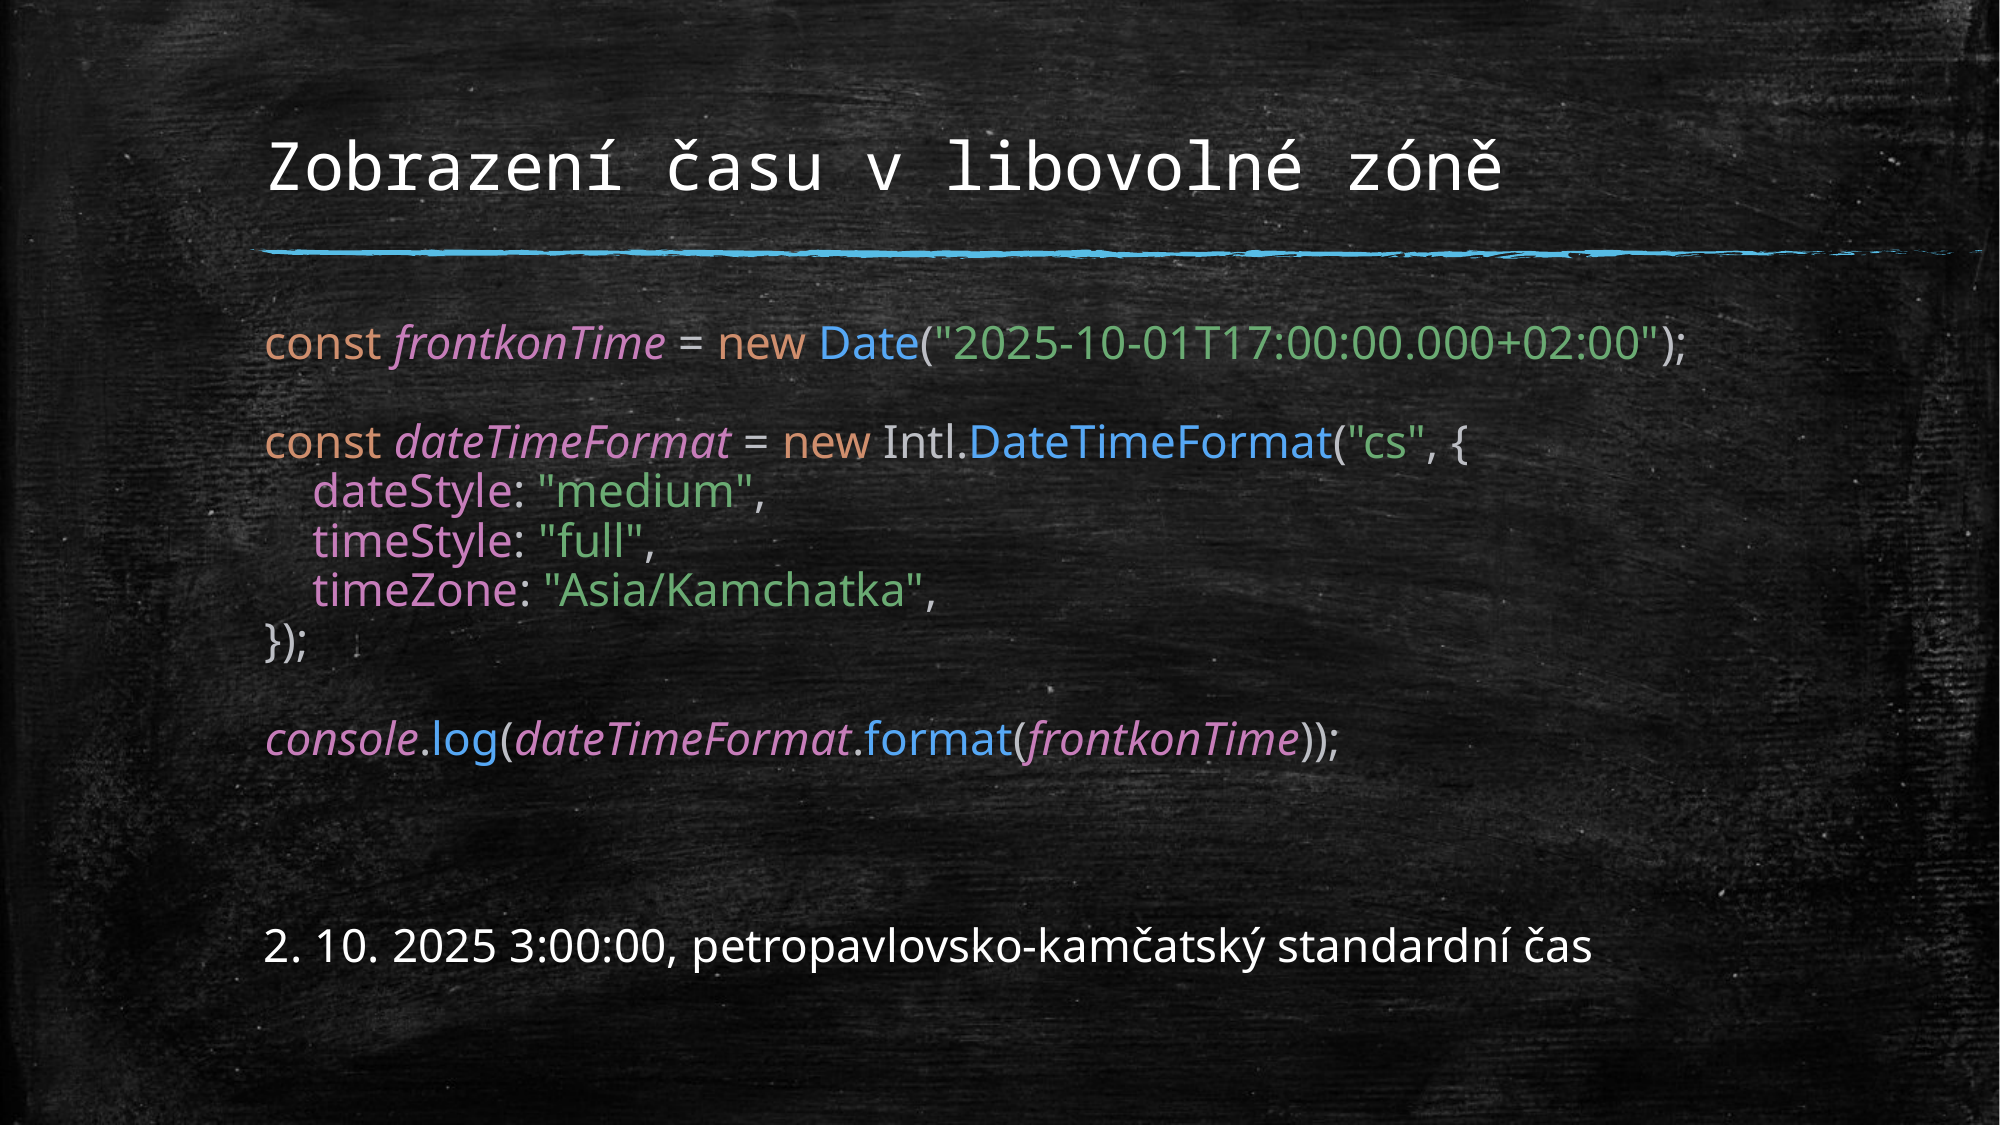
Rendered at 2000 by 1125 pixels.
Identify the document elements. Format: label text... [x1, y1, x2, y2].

picture [0, 0, 2000, 1125]
list 2. 10. 2025 3:00:00, petropavlovsko-kamčatský standardní čas [248, 915, 1749, 1066]
title Zobrazení času v libovolné zóně [249, 45, 1750, 213]
list const frontkonTime = new Date("2025-10-01T17:00:00.000+02:00"); const dateTimeFormat = new Intl.DateTimeFormat("cs", { dateStyle: "medium", timeStyle: "full", timeZone: "Asia/Kamchatka", }); console.log(dateTimeFormat.format(frontkonTime)); [249, 312, 1750, 913]
